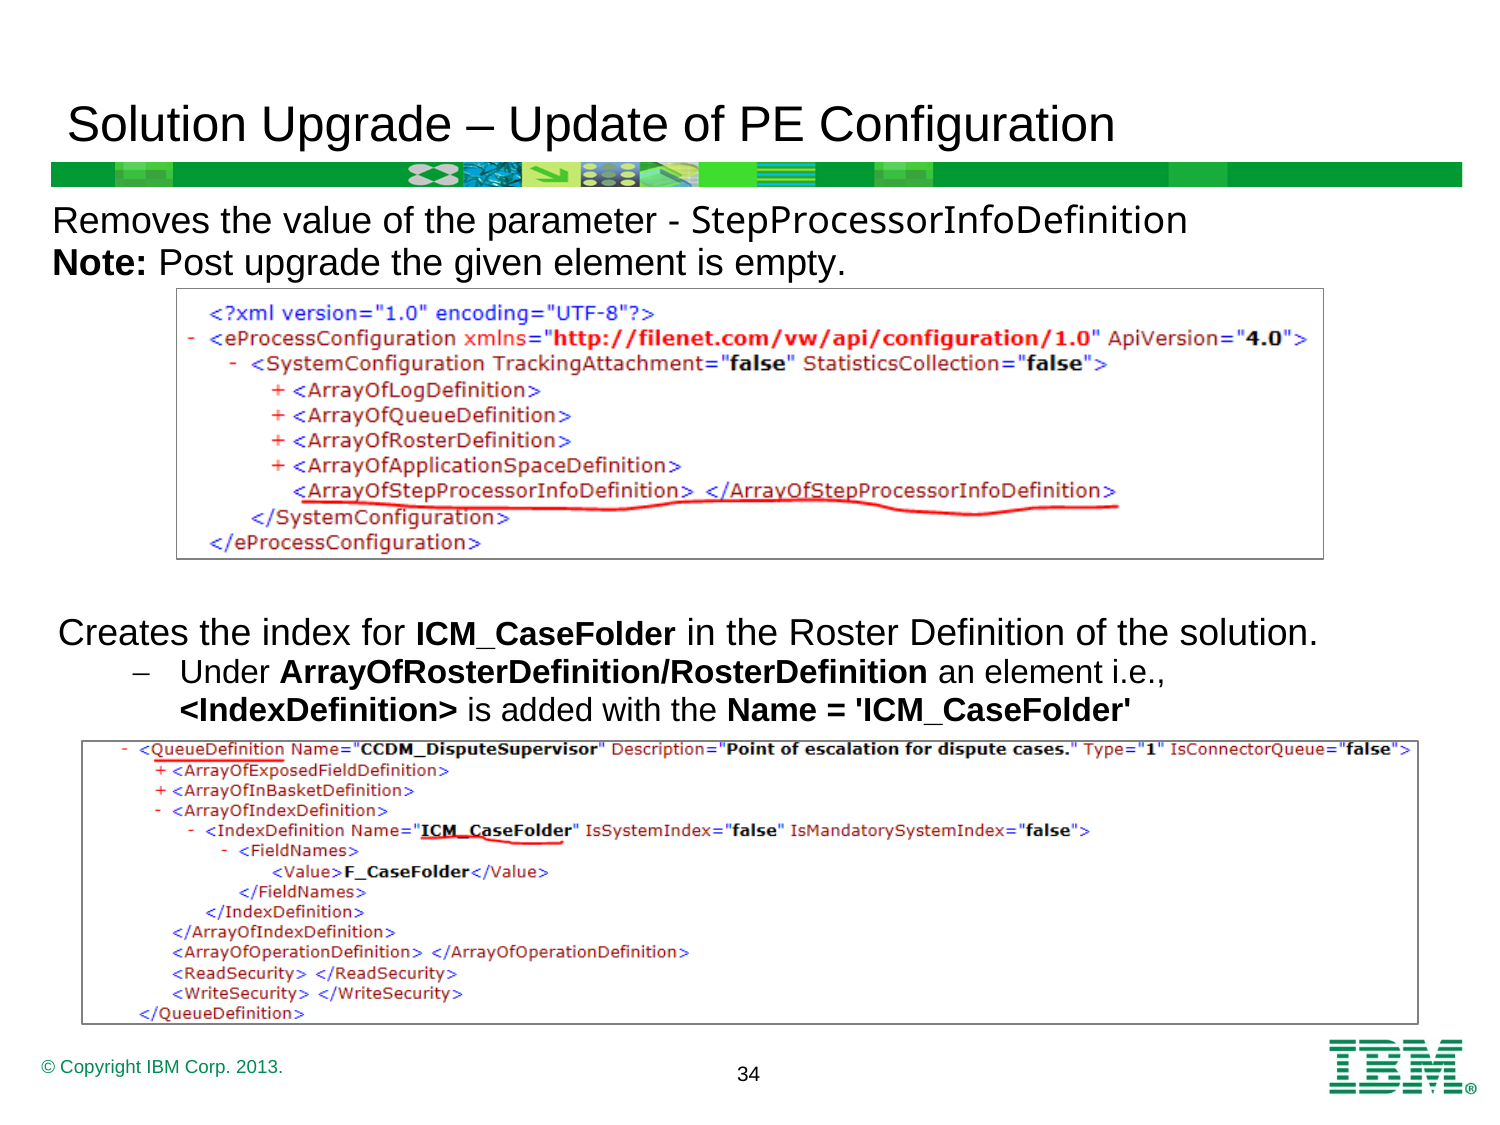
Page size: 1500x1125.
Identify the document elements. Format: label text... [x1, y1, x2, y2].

picture [177, 289, 1323, 559]
picture [50, 161, 1463, 189]
title Solution Upgrade – Update of PE Configuration [51, 83, 1464, 160]
text_box Removes the value of the parameter - StepProcessorInfoDefinition Note: Post upgrade the given element is empty. [37, 192, 1449, 305]
text_box Creates the index for ICM_CaseFolder in the Roster Definition of the solution. Under ArrayOfRosterDefinition/RosterDefinition an element i.e., <IndexDefinition> is added with the Name = 'ICM_CaseFolder' [43, 604, 1461, 755]
picture [1327, 1037, 1479, 1096]
picture [82, 741, 1418, 1024]
